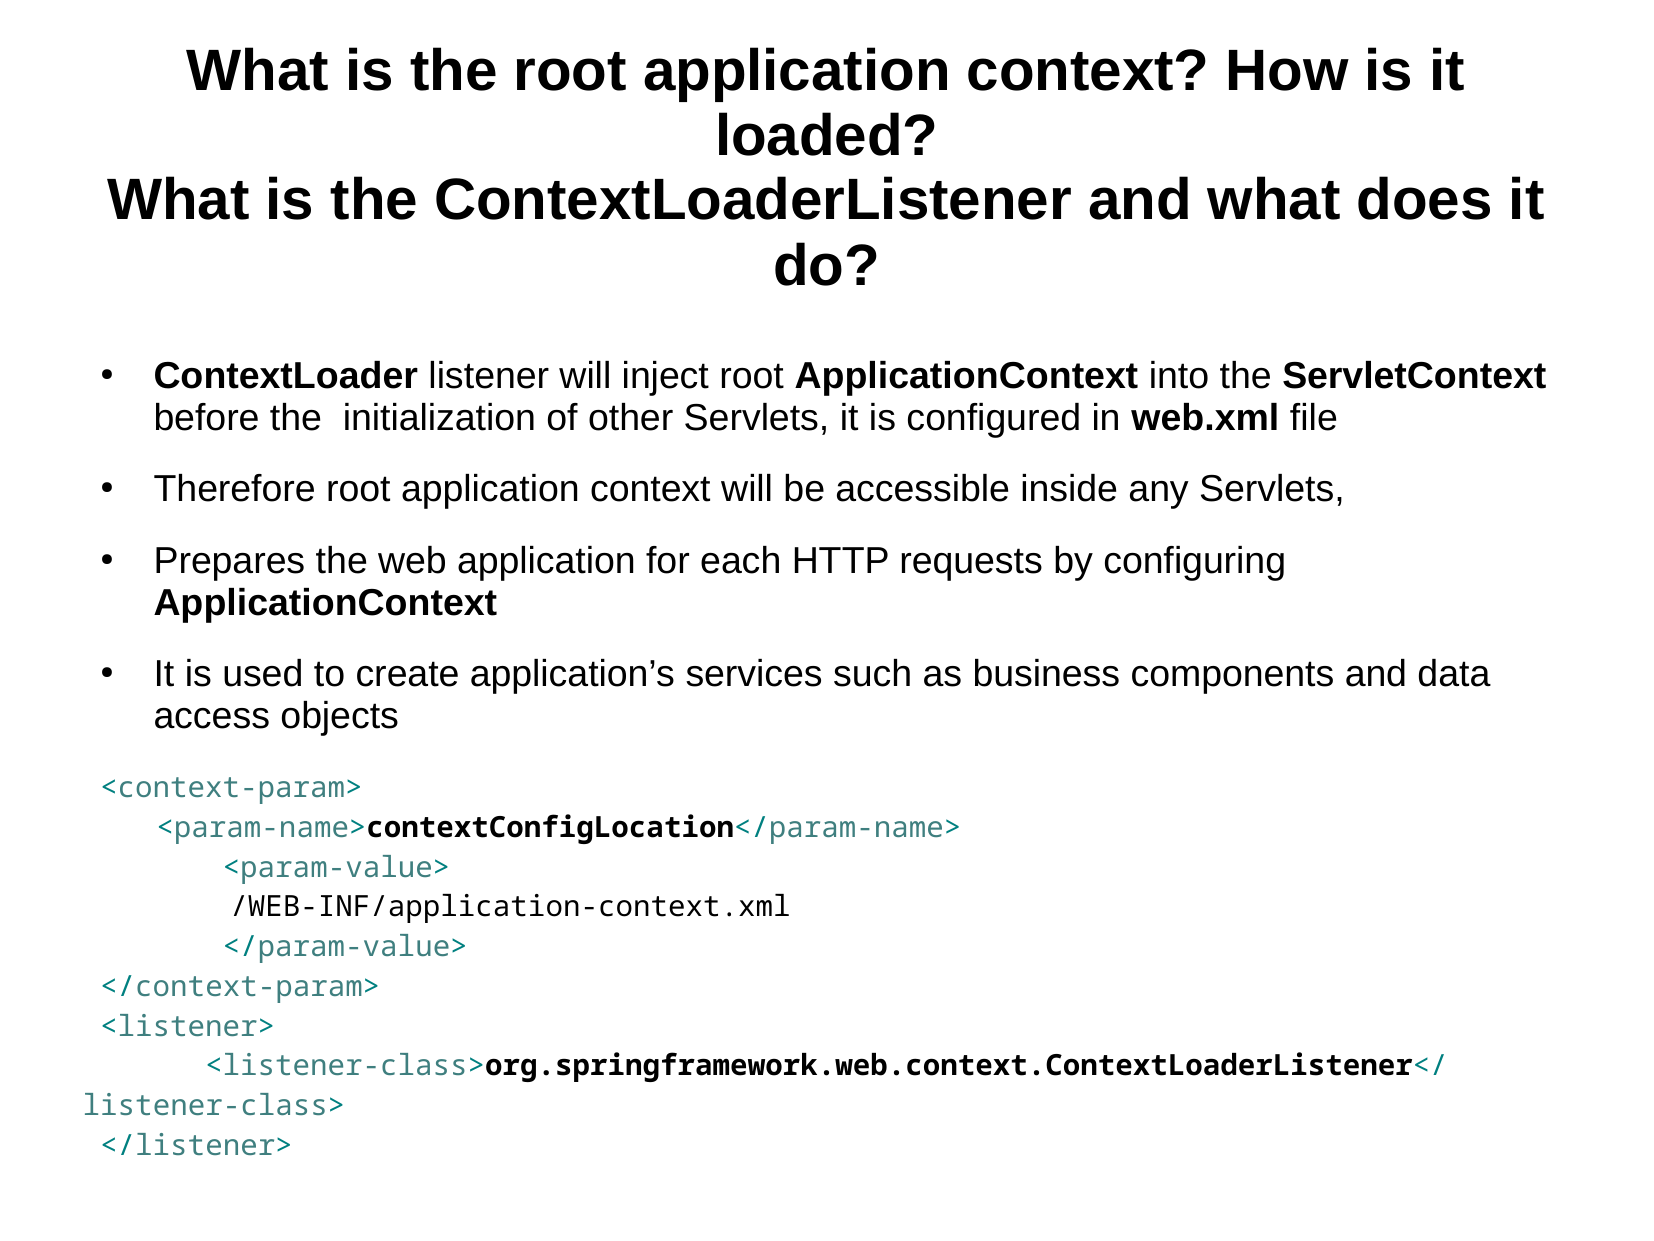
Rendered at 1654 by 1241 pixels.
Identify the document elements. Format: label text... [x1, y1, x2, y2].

list ContextLoader listener will inject root ApplicationContext into the ServletContext before the initialization of other Servlets, it is configured in web.xml file Therefore root application context will be accessible inside any Servlets, Prepares the web application for each HTTP requests by configuring ApplicationContext It is used to create application’s services such as business components and data access objects <context-param> <param-name>contextConfigLocation</param-name> <param-value> /WEB-INF/application-context.xml </param-value> </context-param> <listener> <listener-class>org.springframework.web.context.ContextLoaderListener</listener-class> </listener> [82, 354, 1571, 1217]
title What is the root application context? How is it loaded? What is the ContextLoaderListener and what does it do? [82, 33, 1571, 354]
